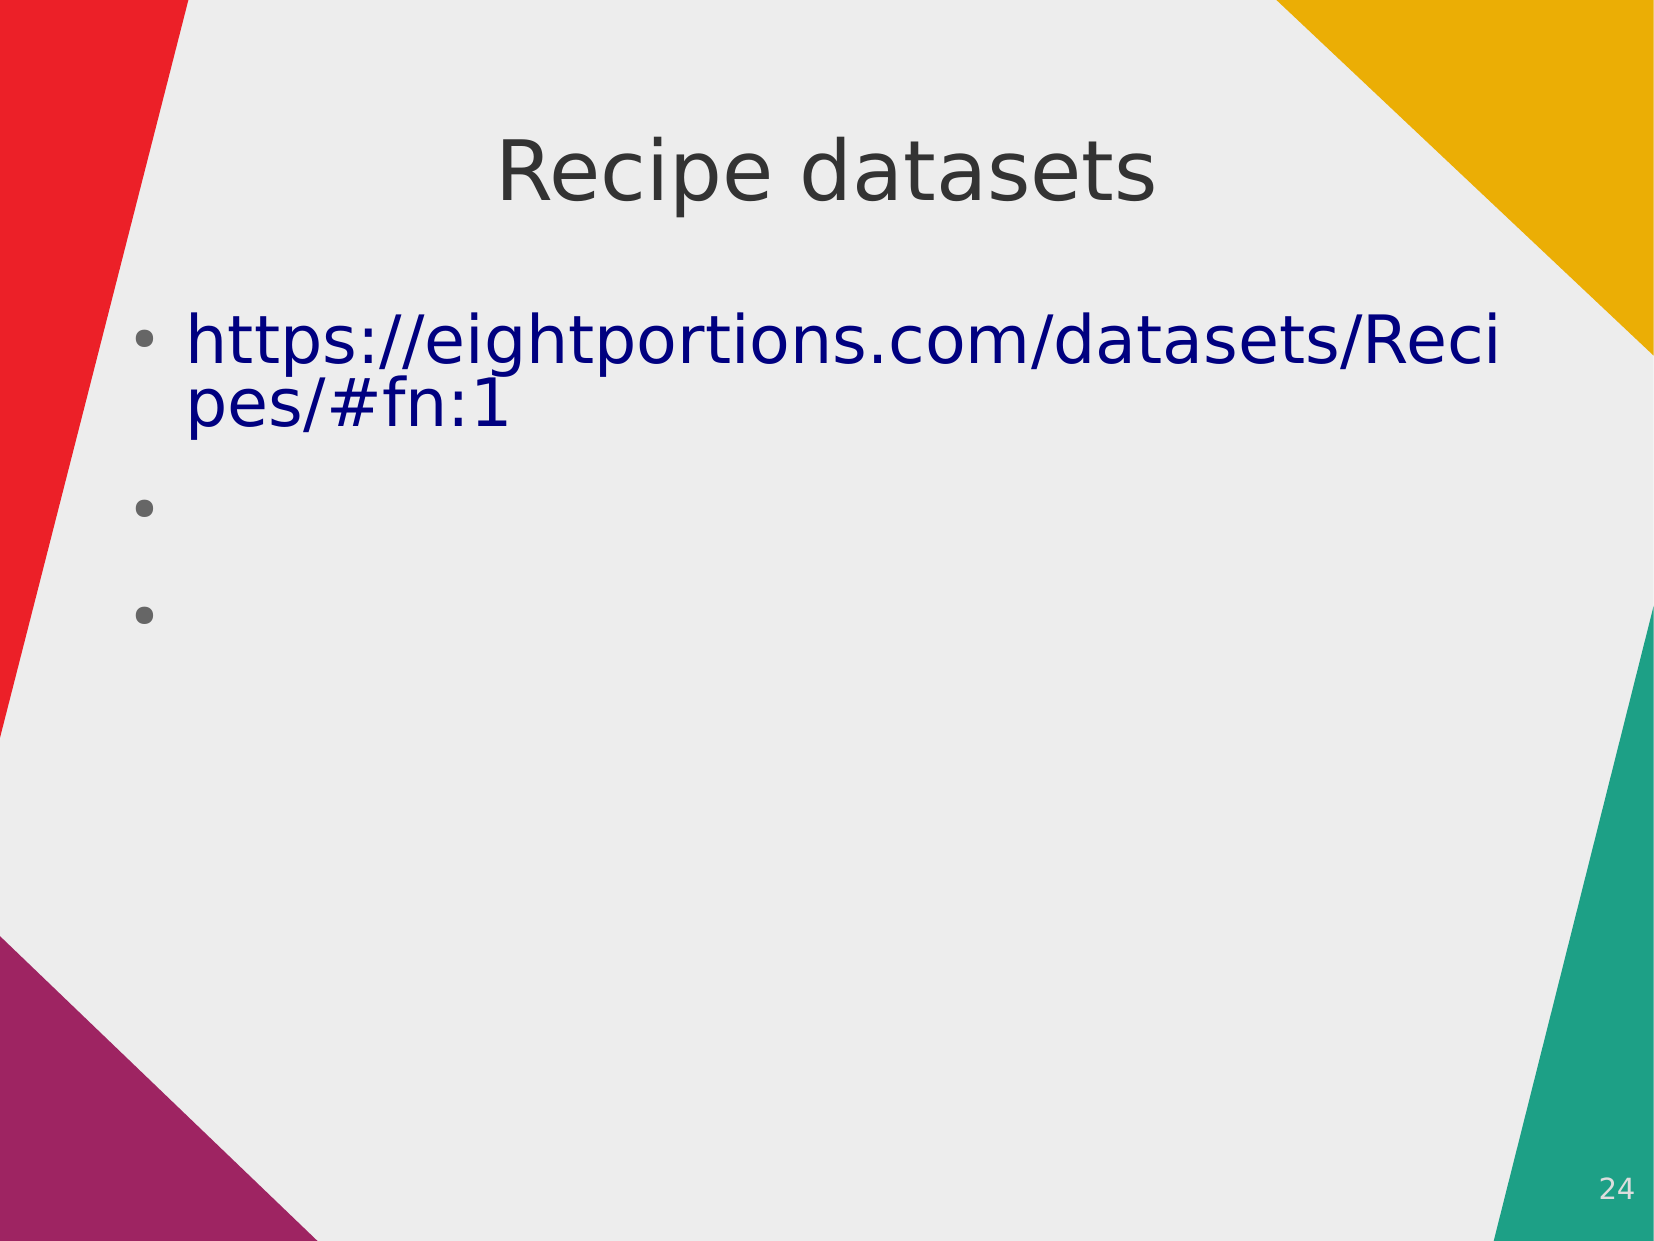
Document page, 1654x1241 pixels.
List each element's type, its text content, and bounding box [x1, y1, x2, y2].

list https://eightportions.com/datasets/Recipes/#fn:1 [114, 302, 1539, 1033]
title Recipe datasets [114, 73, 1539, 271]
